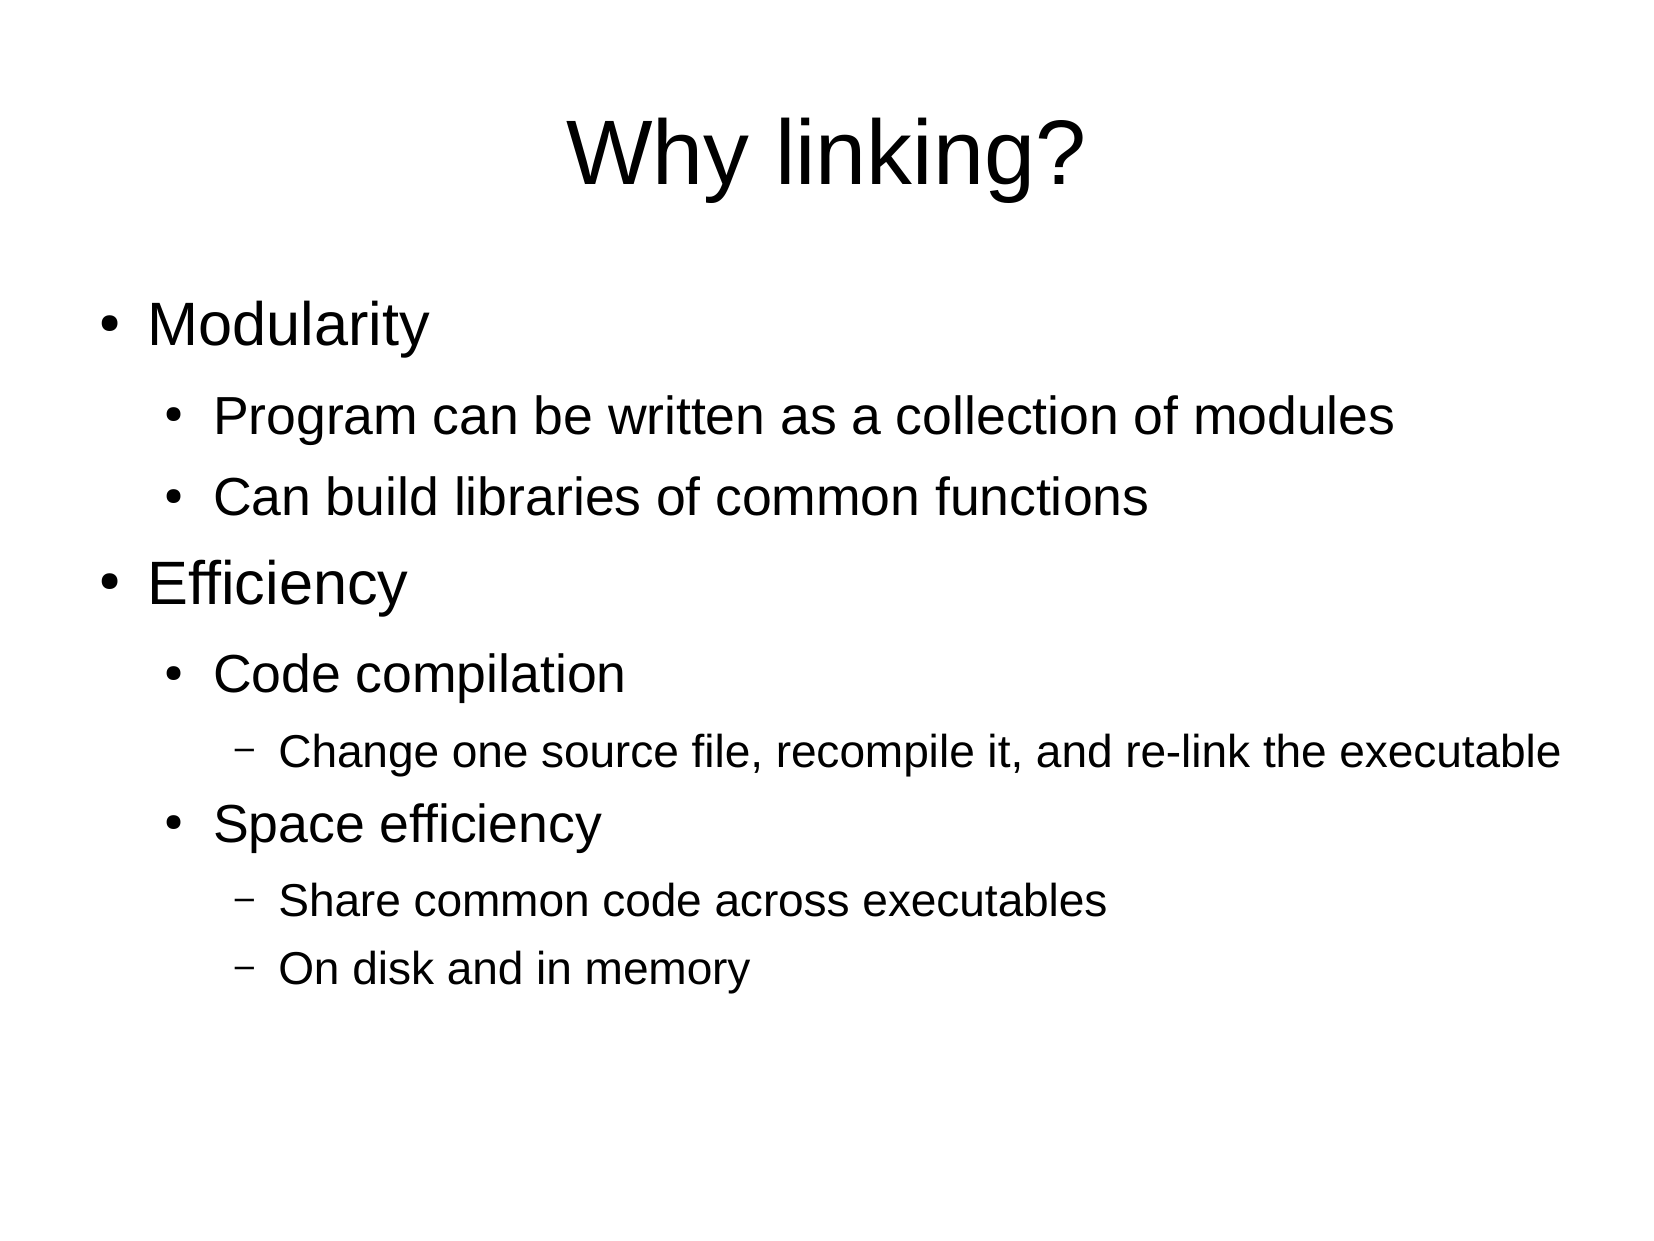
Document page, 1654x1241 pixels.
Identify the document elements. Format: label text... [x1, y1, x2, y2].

title Why linking? [82, 49, 1571, 257]
list Modularity Program can be written as a collection of modules Can build libraries of common functions Efficiency Code compilation Change one source file, recompile it, and re-link the executable Space efficiency Share common code across executables On disk and in memory [82, 290, 1571, 1010]
